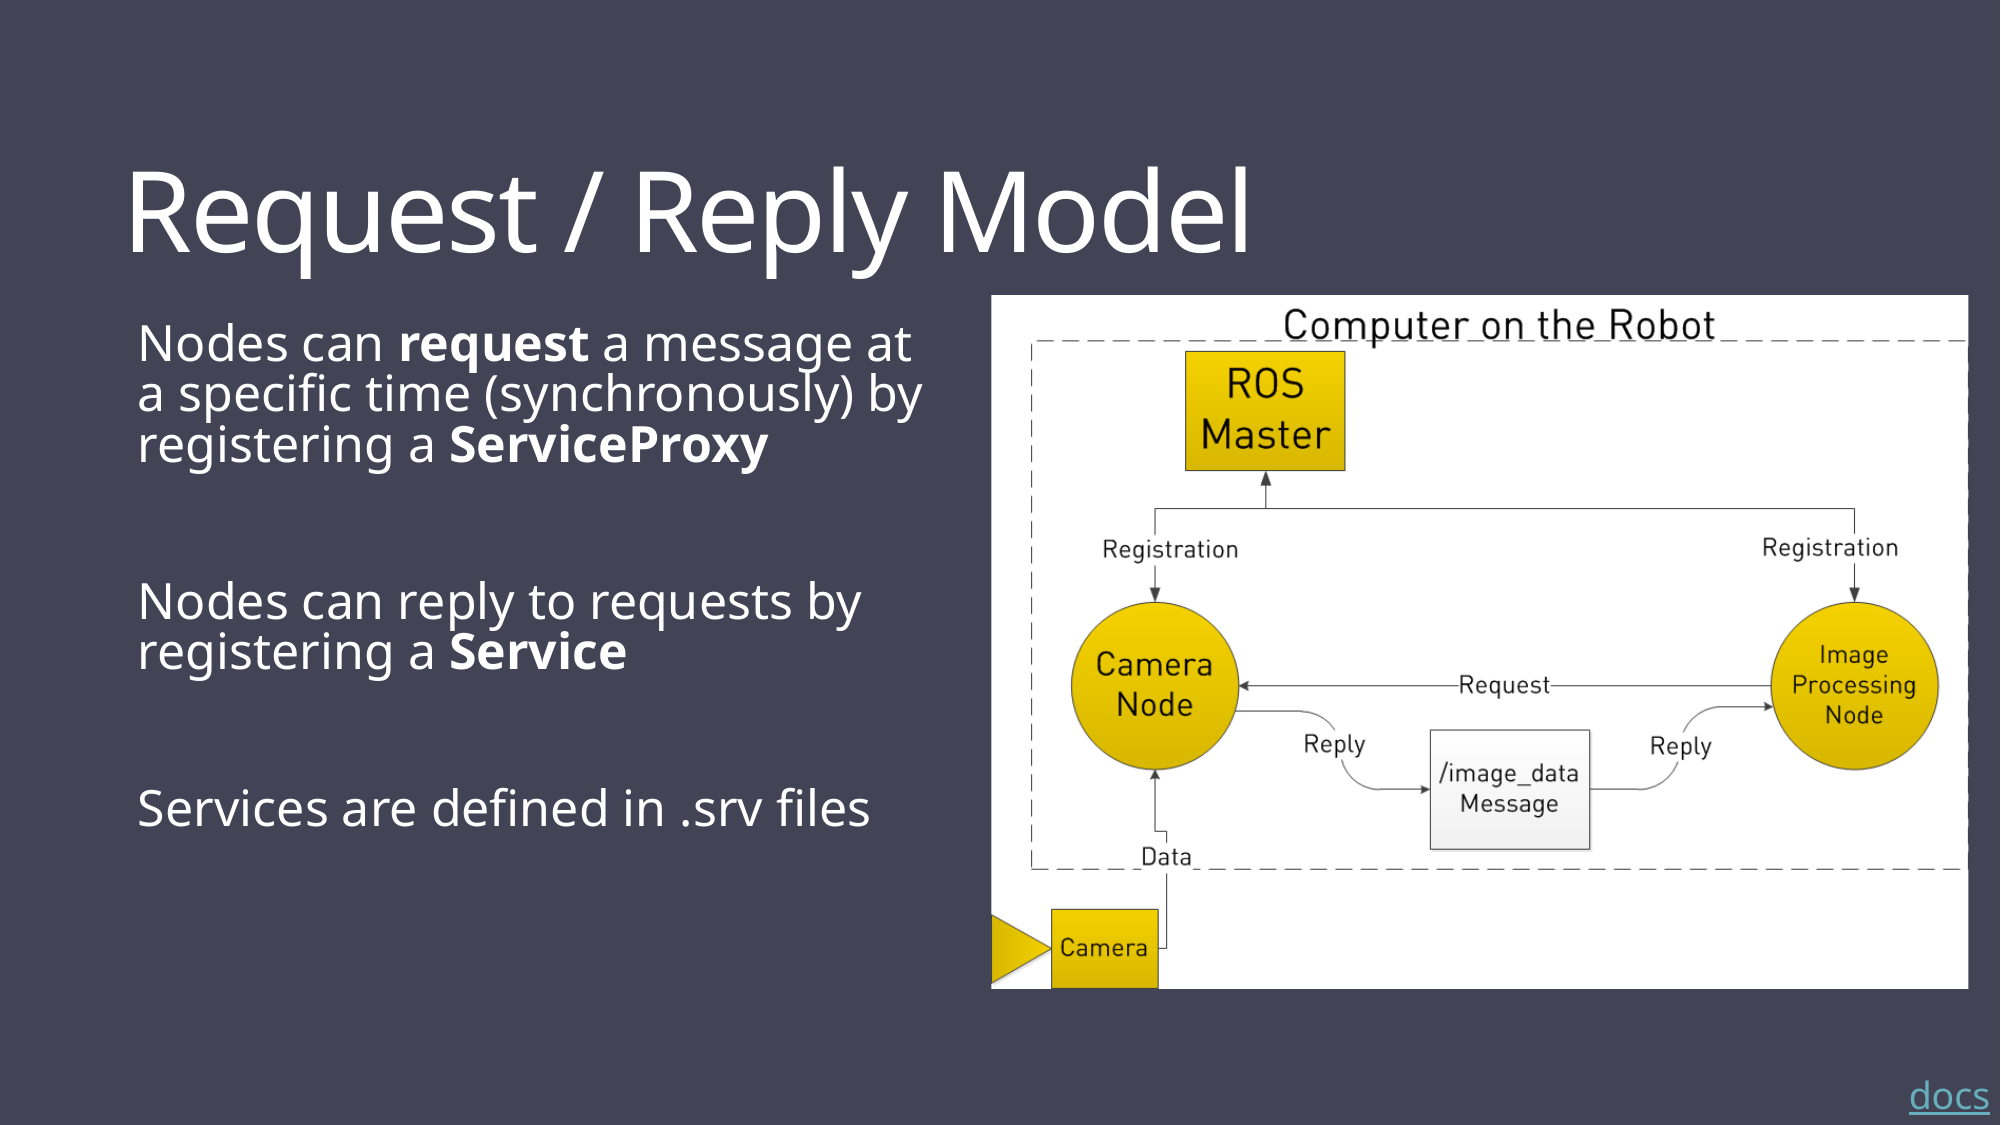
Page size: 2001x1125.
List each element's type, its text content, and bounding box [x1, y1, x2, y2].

title Request / Reply Model [107, 81, 1875, 354]
picture [991, 295, 1969, 989]
list Nodes can request a message at a specific time (synchronously) by registering a ServiceProxy Nodes can reply to requests by registering a Service Services are defined in .srv files [107, 312, 941, 931]
text_box docs [1893, 1064, 2000, 1125]
